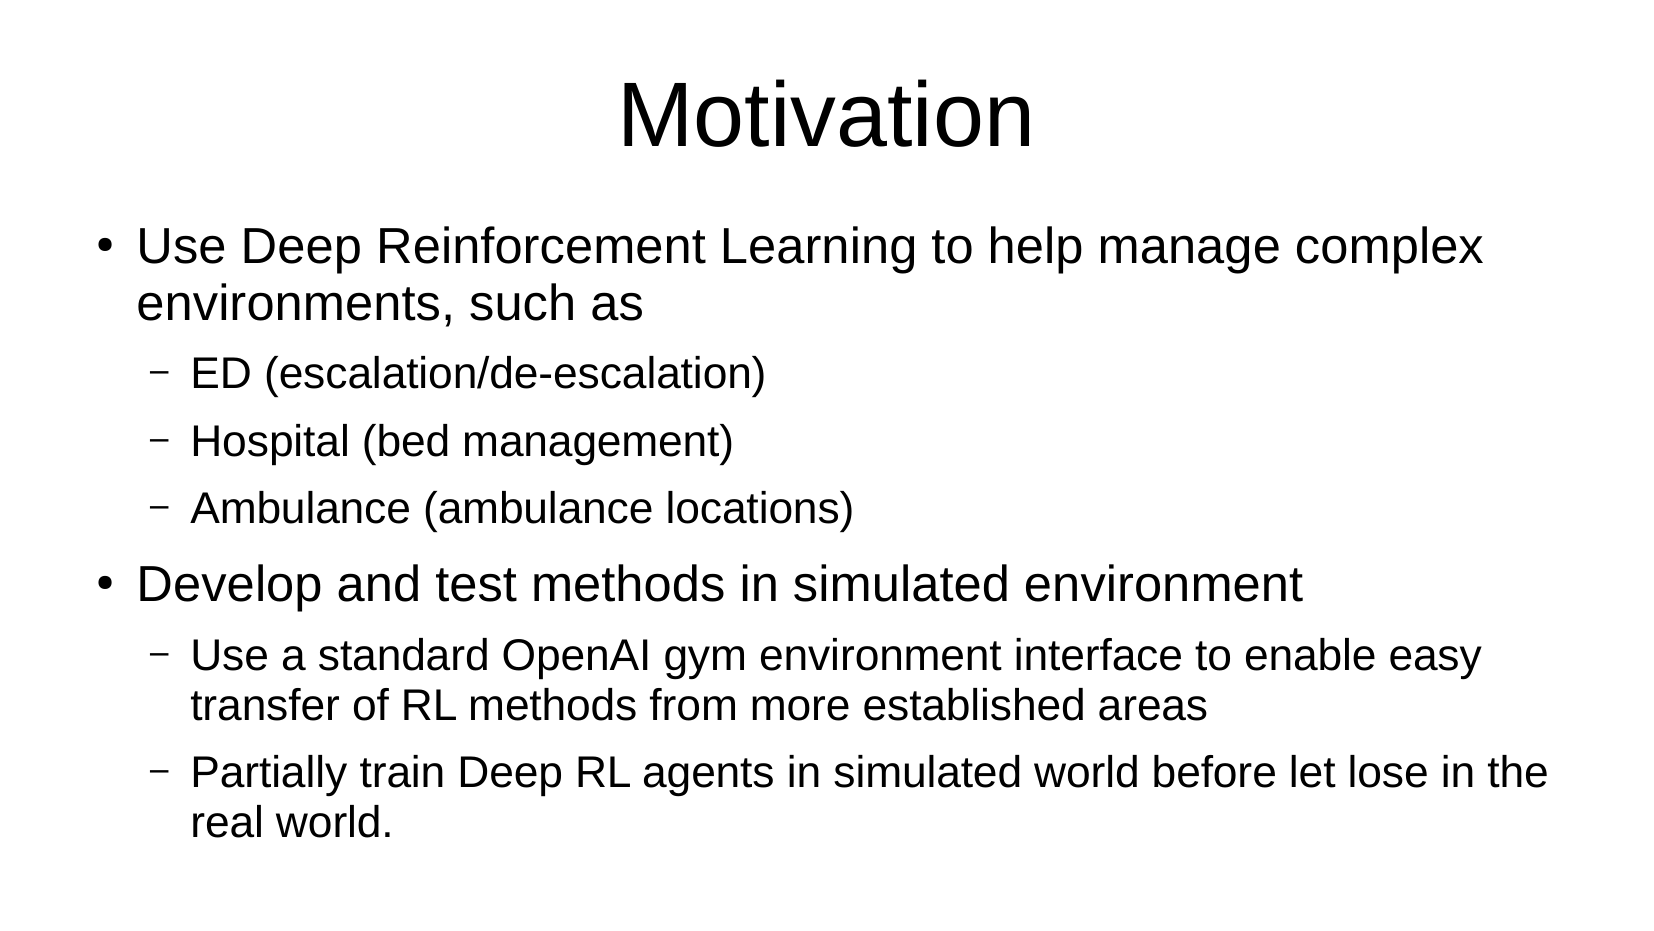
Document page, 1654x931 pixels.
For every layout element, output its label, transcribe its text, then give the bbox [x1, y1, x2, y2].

list Use Deep Reinforcement Learning to help manage complex environments, such as ED (escalation/de-escalation) Hospital (bed management) Ambulance (ambulance locations) Develop and test methods in simulated environment Use a standard OpenAI gym environment interface to enable easy transfer of RL methods from more established areas Partially train Deep RL agents in simulated world before let lose in the real world. [82, 217, 1571, 851]
title Motivation [82, 37, 1571, 193]
